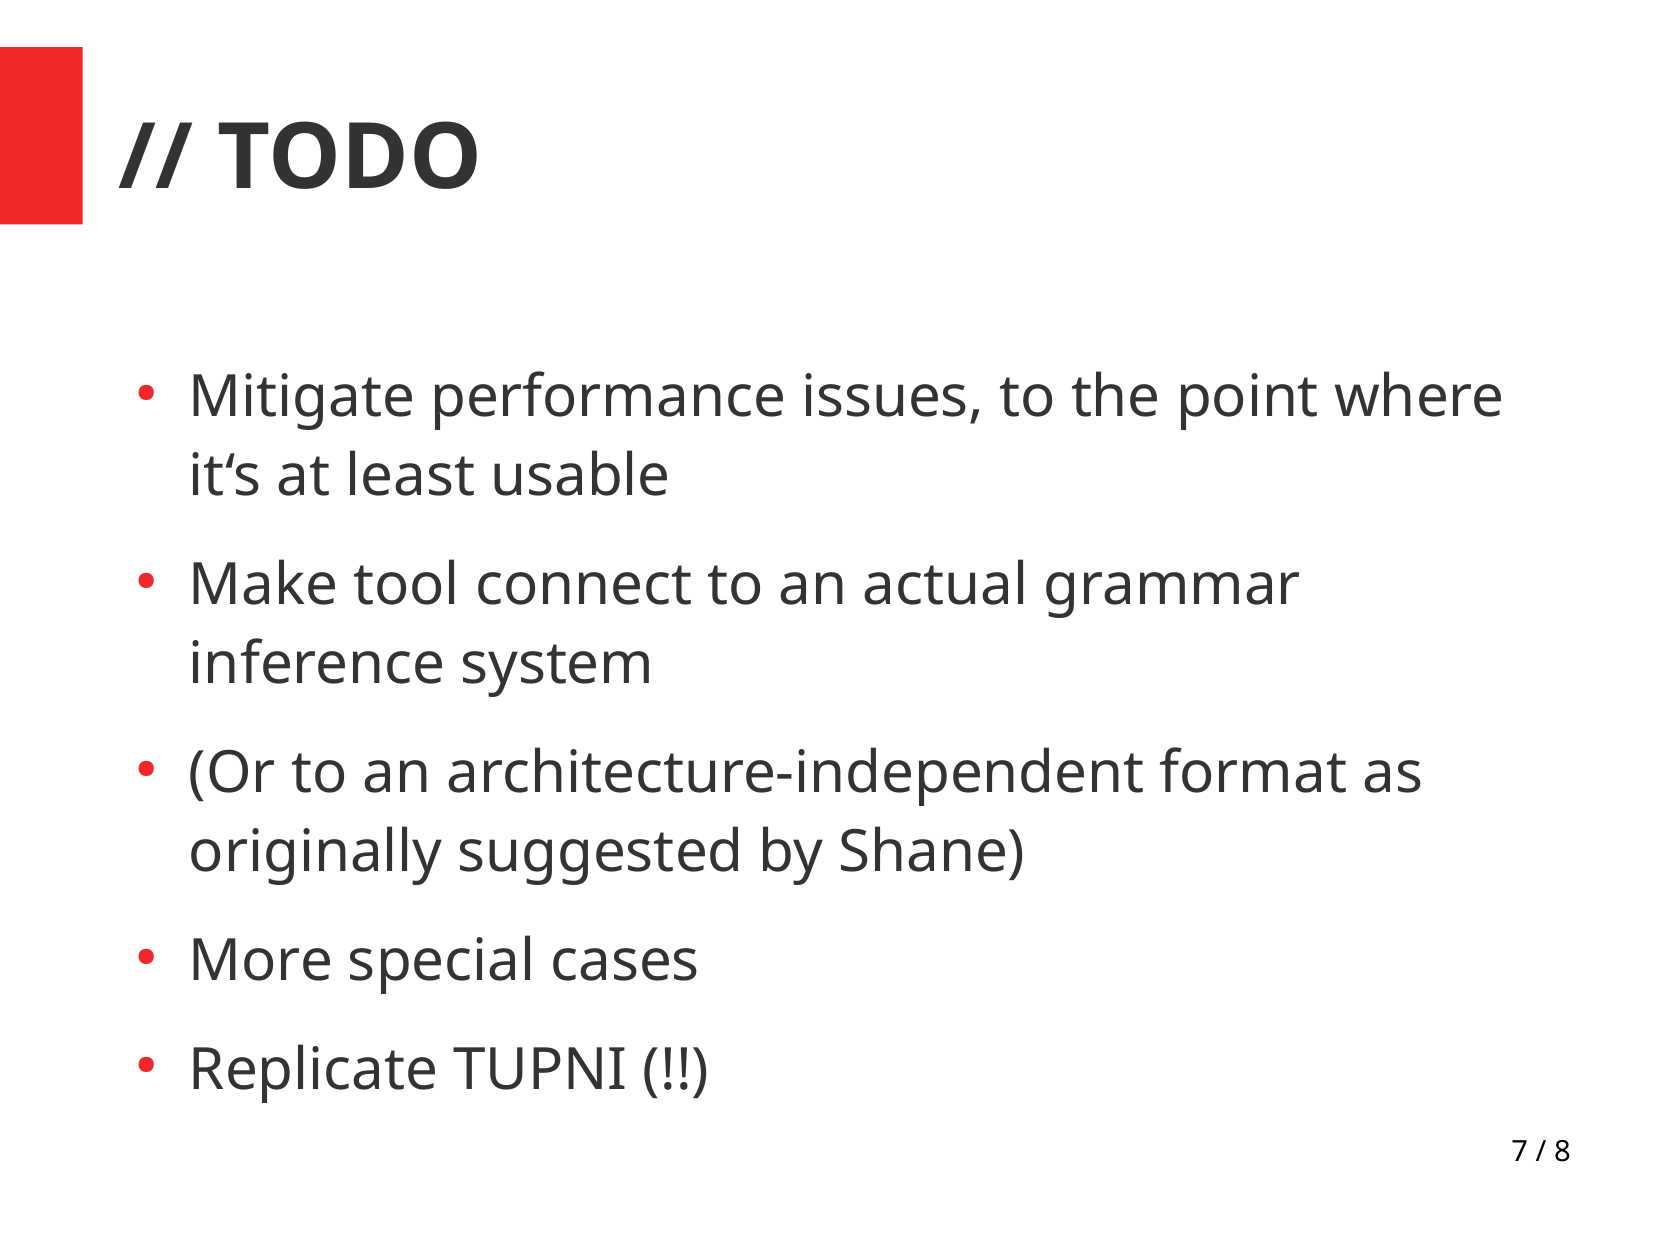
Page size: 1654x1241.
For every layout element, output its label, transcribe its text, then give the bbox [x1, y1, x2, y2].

list Mitigate performance issues, to the point where it‘s at least usable Make tool connect to an actual grammar inference system (Or to an architecture-independent format as originally suggested by Shane) More special cases Replicate TUPNI (!!) [118, 354, 1536, 1074]
title // TODO [118, 49, 1571, 257]
